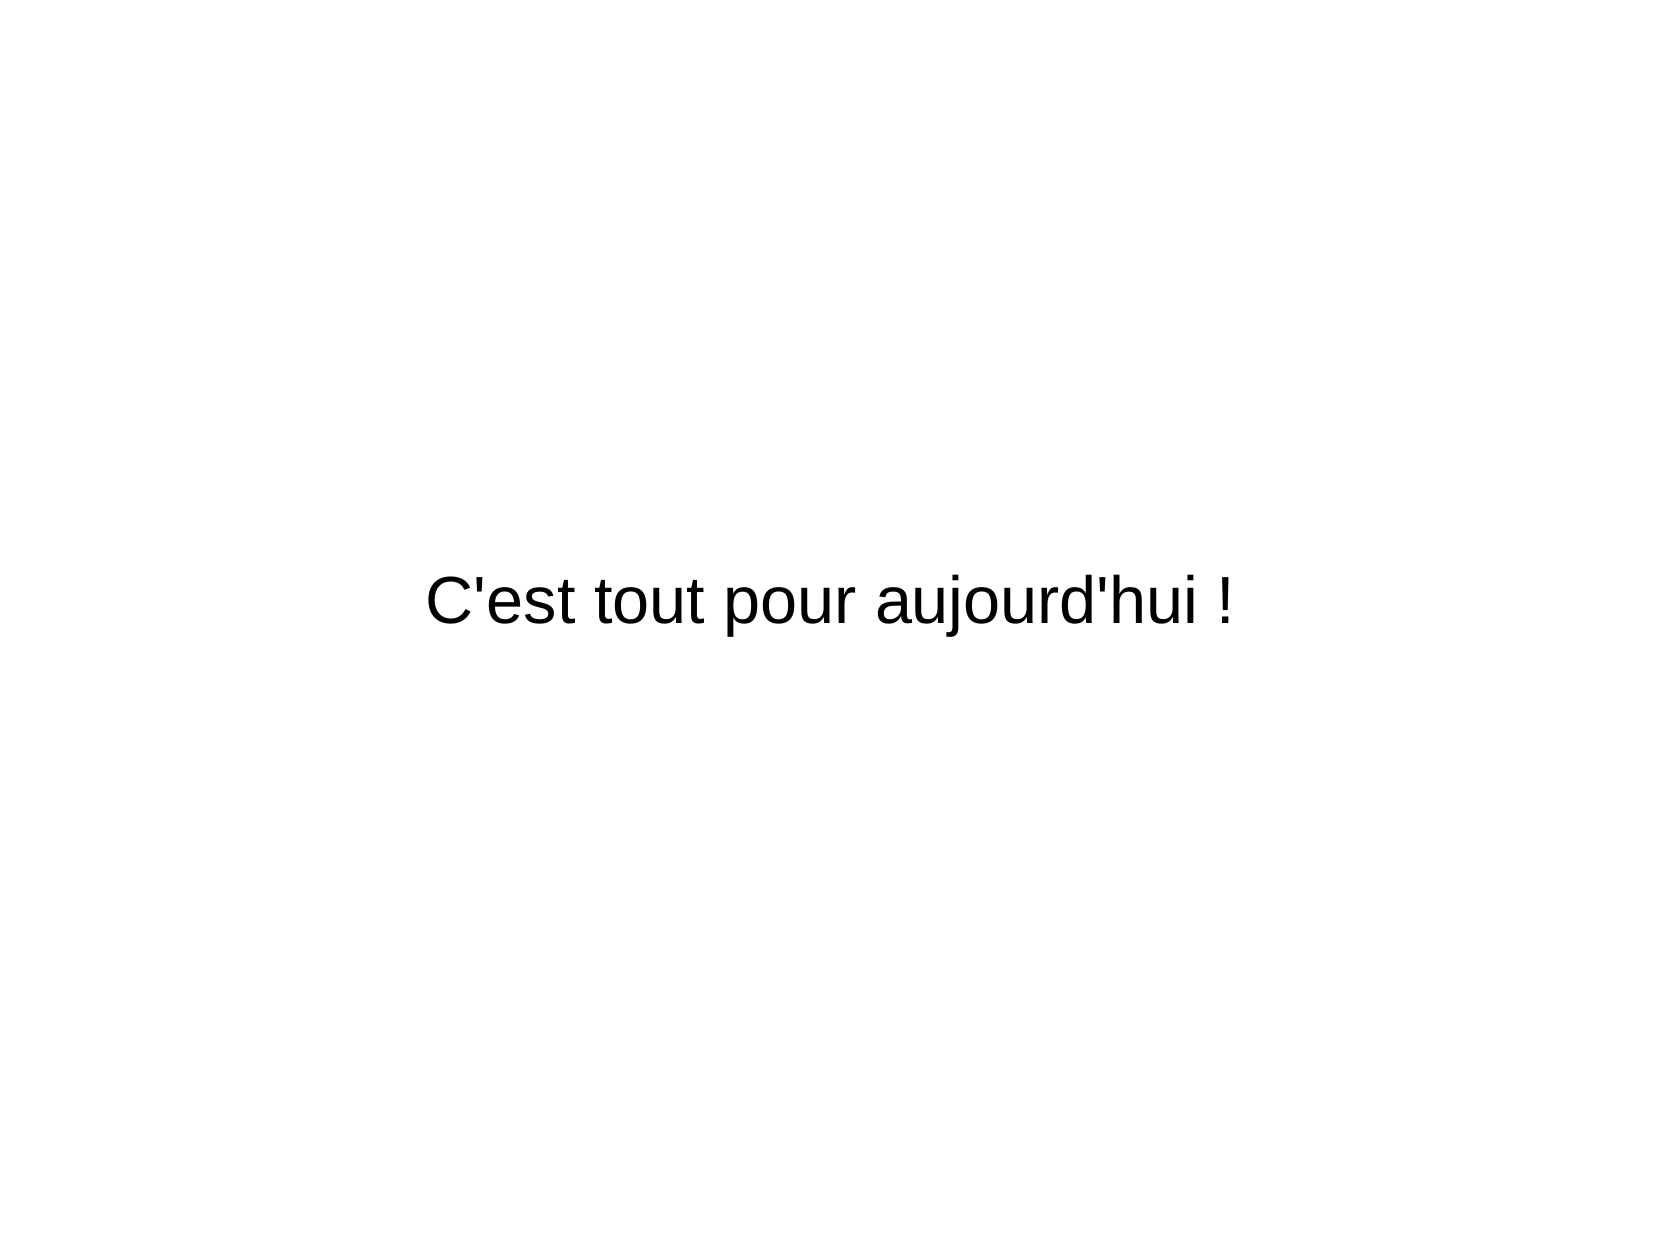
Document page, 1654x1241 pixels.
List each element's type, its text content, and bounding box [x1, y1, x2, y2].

subtitle C'est tout pour aujourd'hui ! [86, 120, 1576, 1081]
